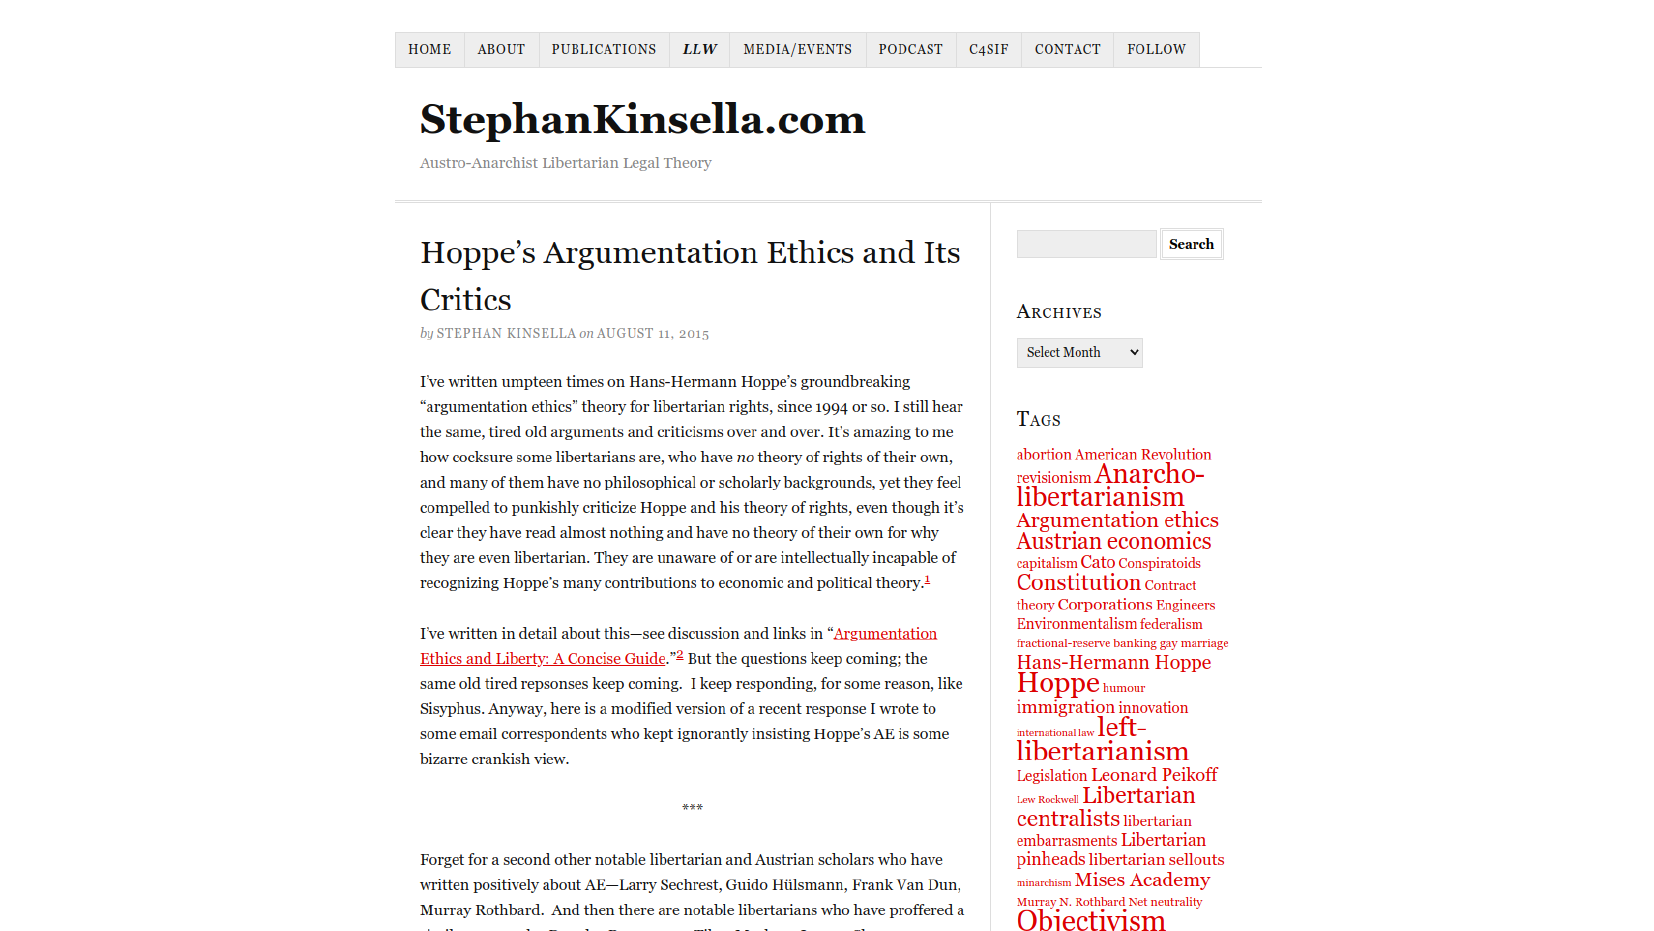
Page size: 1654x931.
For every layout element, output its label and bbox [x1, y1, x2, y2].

picture [222, 9, 1432, 931]
